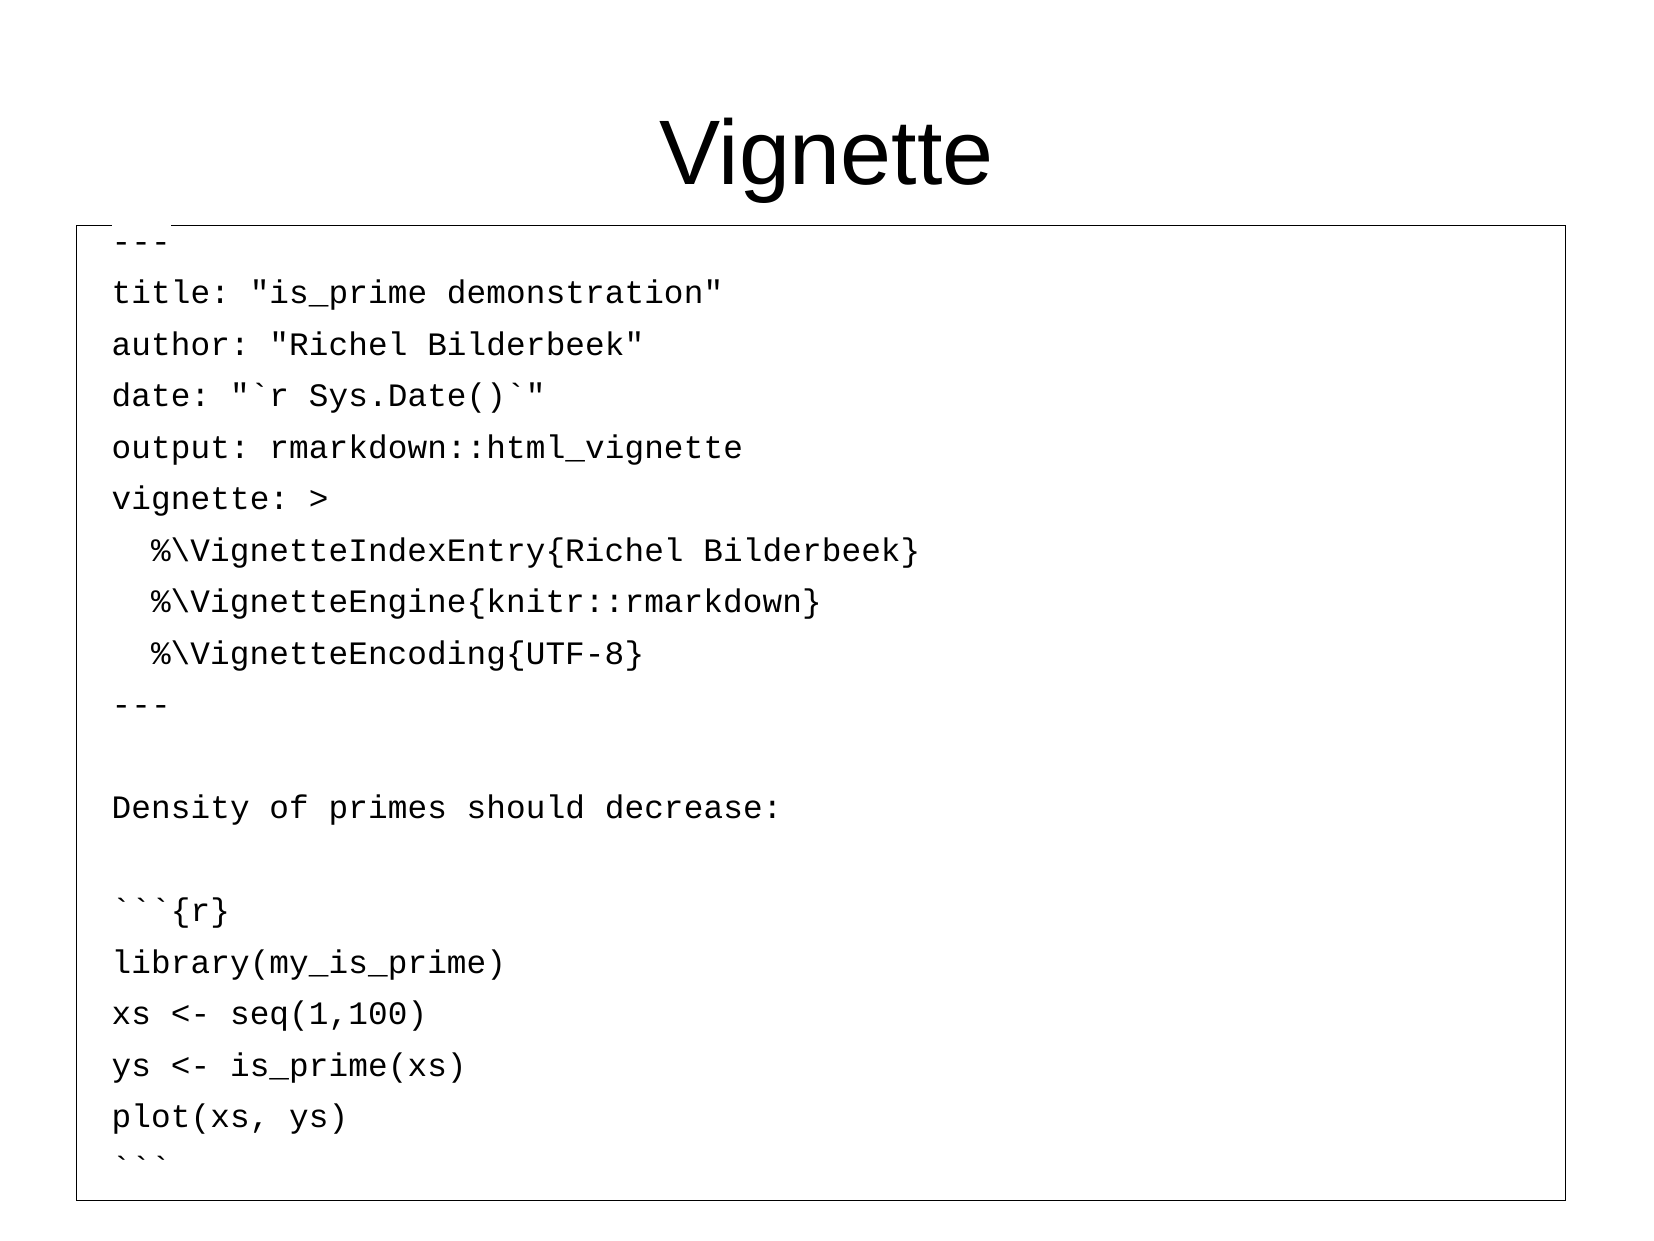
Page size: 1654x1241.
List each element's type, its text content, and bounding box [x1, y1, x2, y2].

list --- title: "is_prime demonstration" author: "Richel Bilderbeek" date: "`r Sys.Date()`" output: rmarkdown::html_vignette vignette: > %\VignetteIndexEntry{Richel Bilderbeek} %\VignetteEngine{knitr::rmarkdown} %\VignetteEncoding{UTF-8} --- Density of primes should decrease: ```{r} library(my_is_prime) xs <- seq(1,100) ys <- is_prime(xs) plot(xs, ys) ``` [76, 225, 1566, 1201]
title Vignette [82, 49, 1571, 257]
